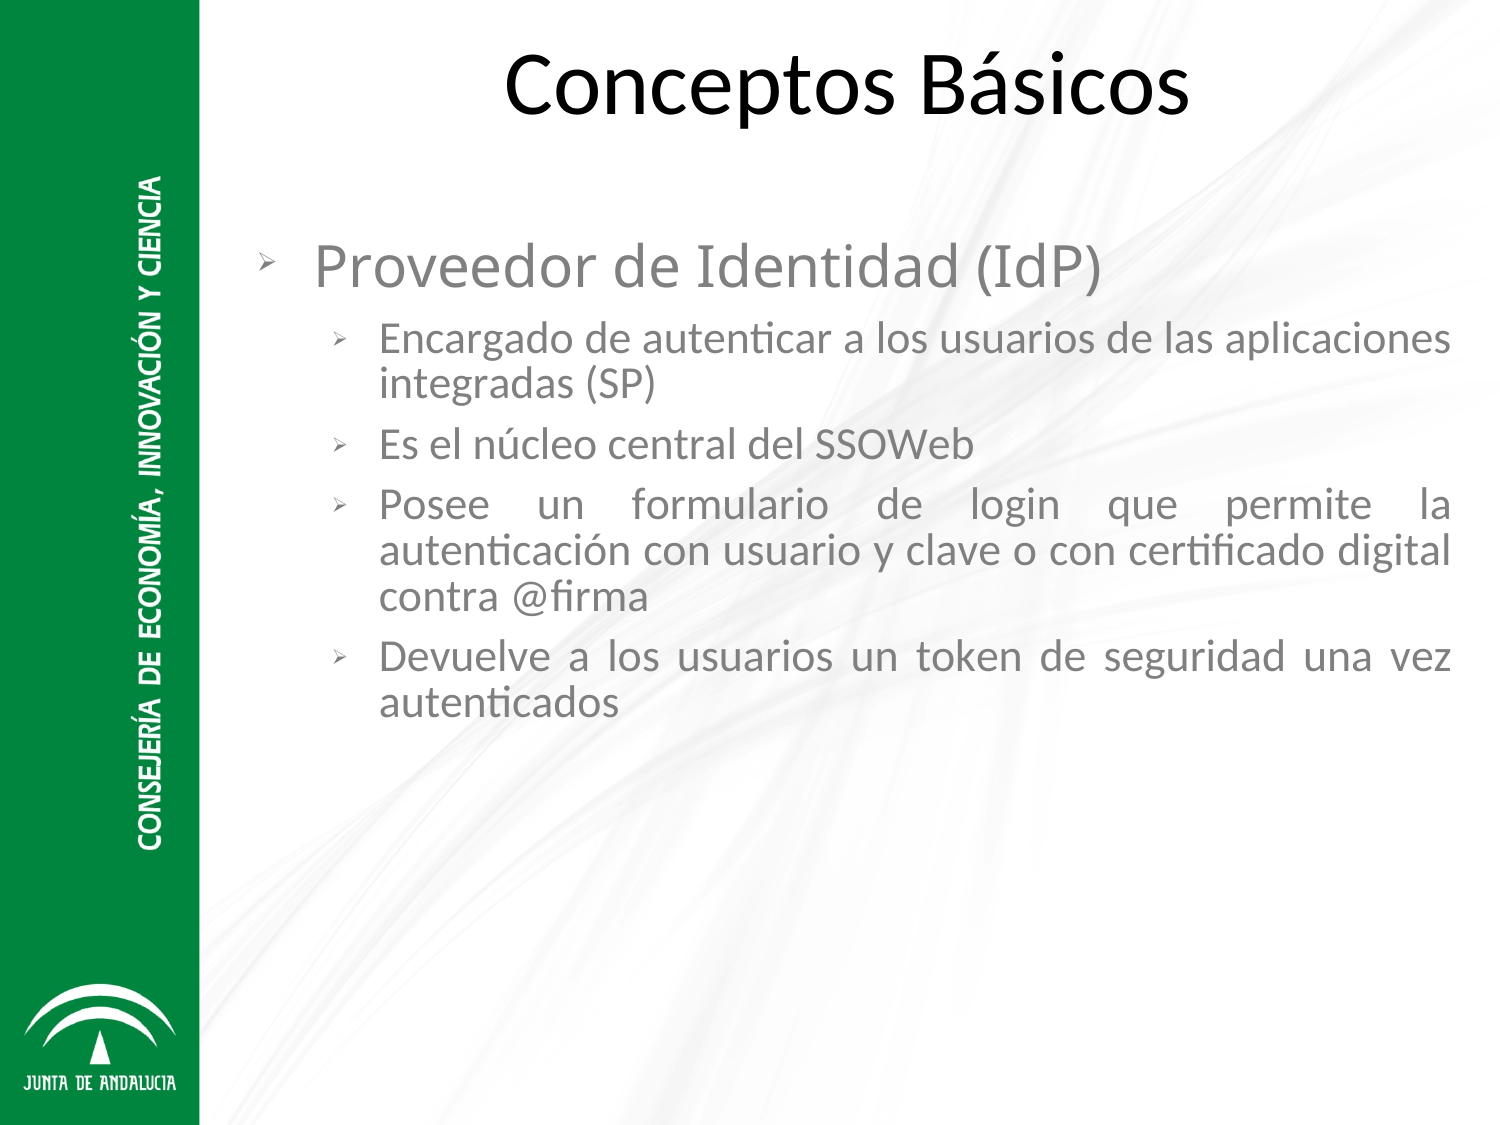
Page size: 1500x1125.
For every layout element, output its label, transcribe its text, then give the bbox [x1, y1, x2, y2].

list Proveedor de Identidad (IdP) Encargado de autenticar a los usuarios de las aplicaciones integradas (SP) Es el núcleo central del SSOWeb Posee un formulario de login que permite la autenticación con usuario y clave o con certificado digital contra @firma Devuelve a los usuarios un token de seguridad una vez autenticados [256, 225, 1453, 918]
picture [0, 0, 1500, 1125]
title Conceptos Básicos [183, 38, 1500, 146]
